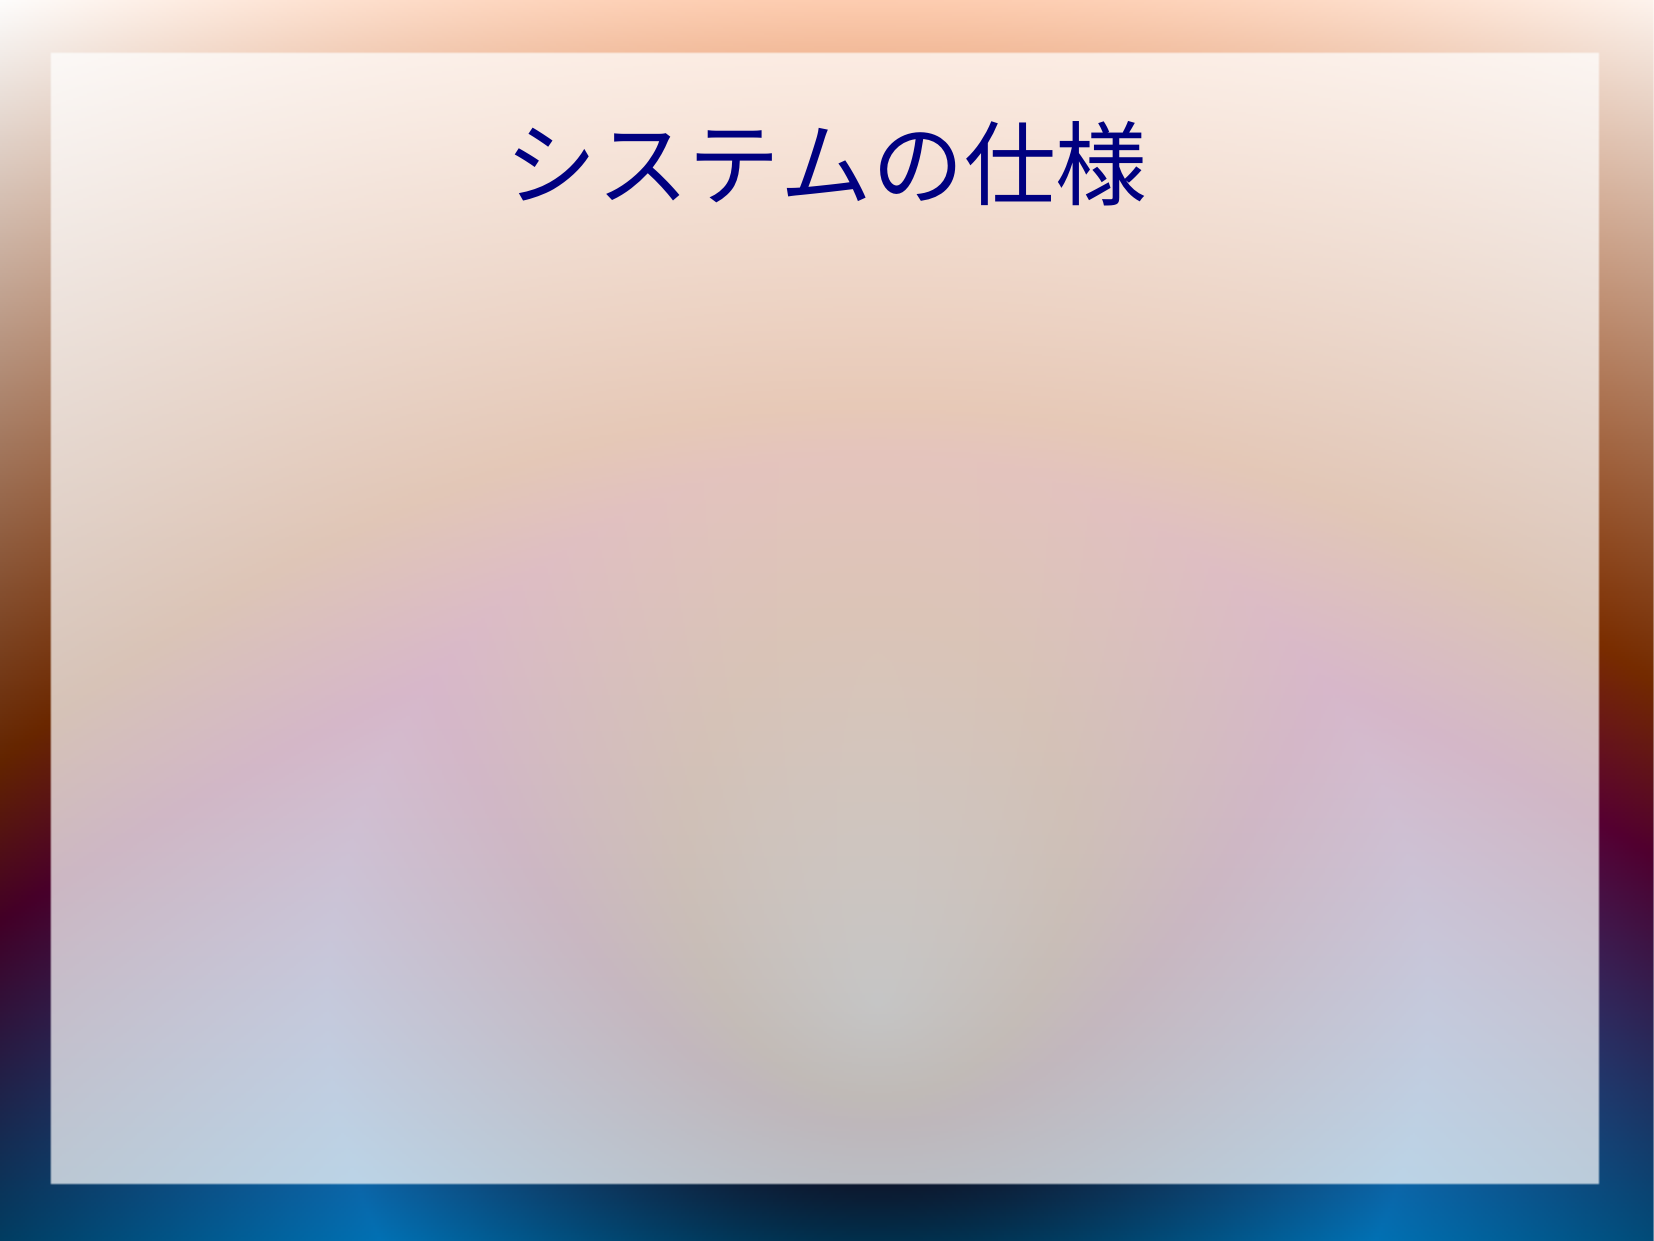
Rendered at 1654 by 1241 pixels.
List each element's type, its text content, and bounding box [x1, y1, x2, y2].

title システムの仕様 [82, 55, 1571, 263]
picture [0, 0, 1654, 1241]
